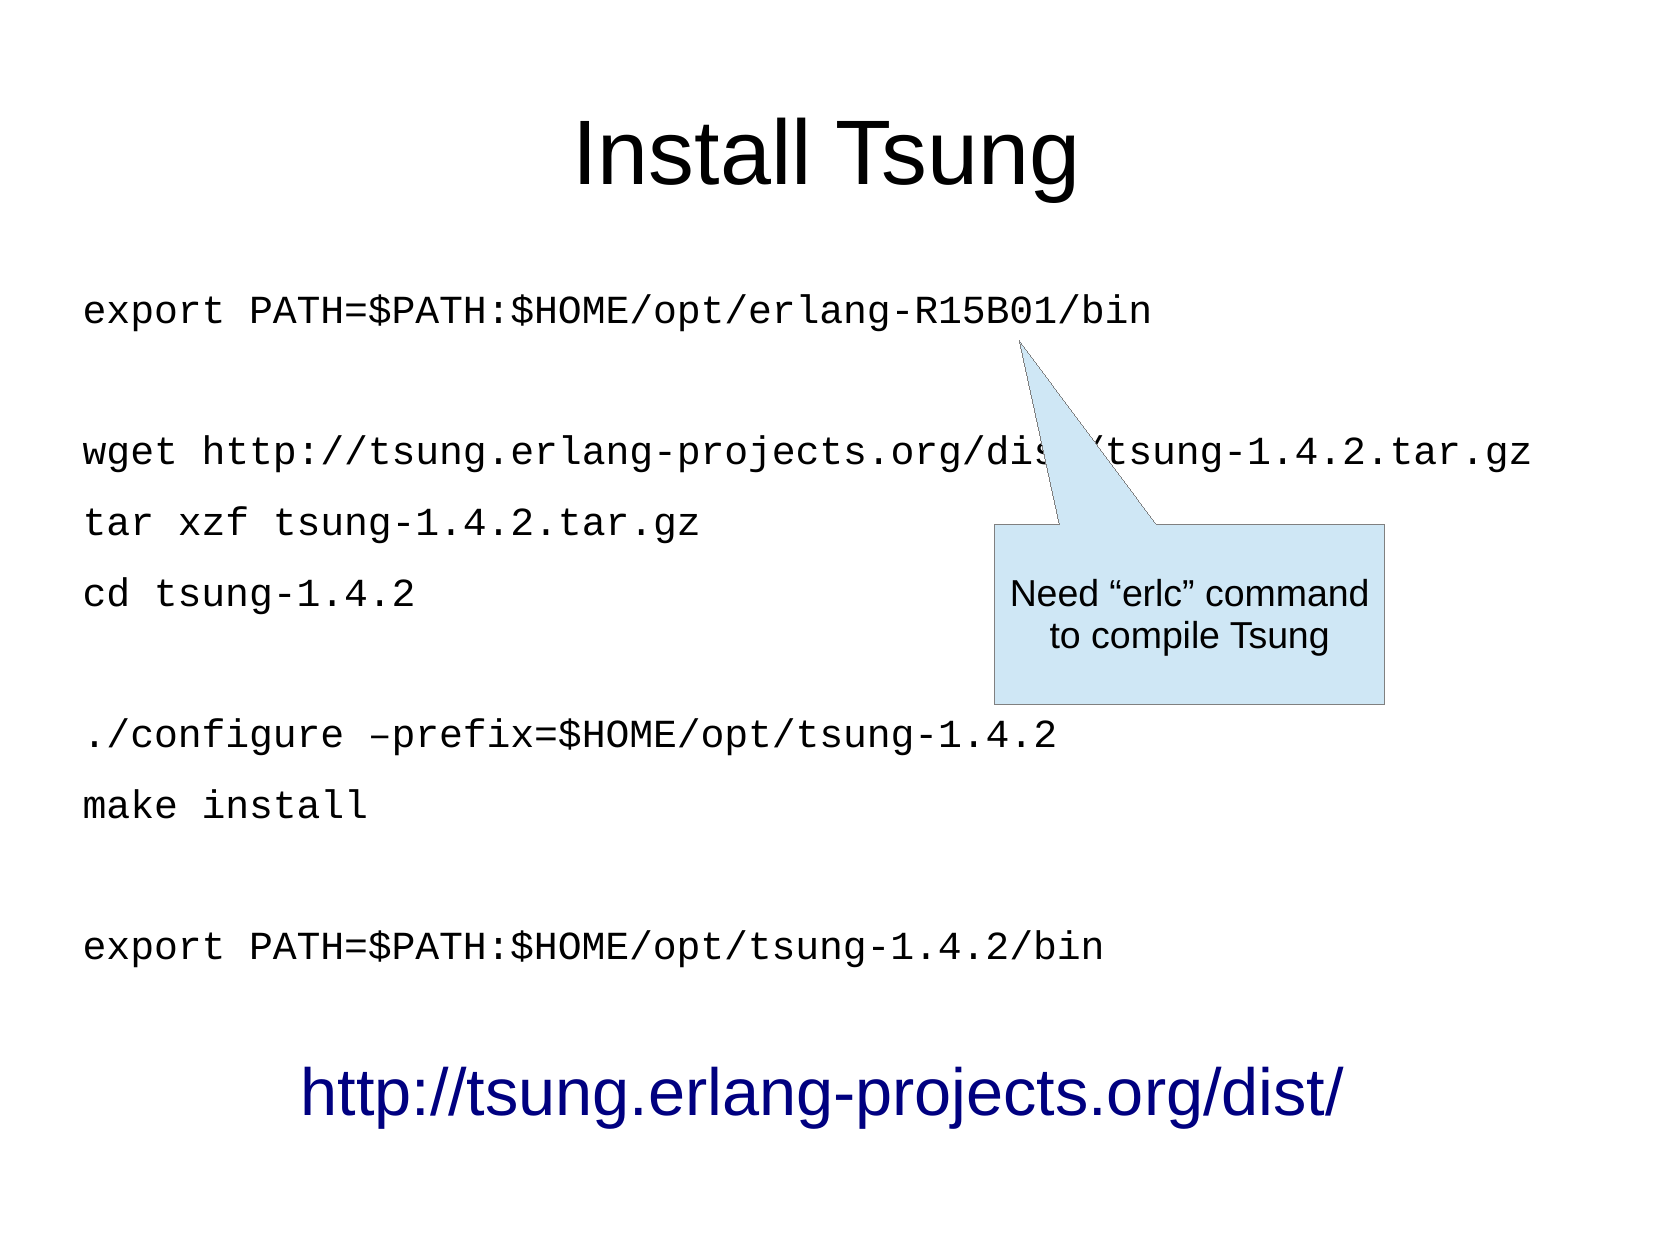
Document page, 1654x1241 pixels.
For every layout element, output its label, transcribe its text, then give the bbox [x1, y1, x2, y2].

text_box Need “erlc” command to compile Tsung [994, 340, 1385, 705]
text_box http://tsung.erlang-projects.org/dist/ [125, 1047, 1521, 1137]
list export PATH=$PATH:$HOME/opt/erlang-R15B01/bin wget http://tsung.erlang-projects.org/dist/tsung-1.4.2.tar.gz tar xzf tsung-1.4.2.tar.gz cd tsung-1.4.2 ./configure –prefix=$HOME/opt/tsung-1.4.2 make install export PATH=$PATH:$HOME/opt/tsung-1.4.2/bin [82, 290, 1538, 1010]
title Install Tsung [82, 49, 1571, 257]
